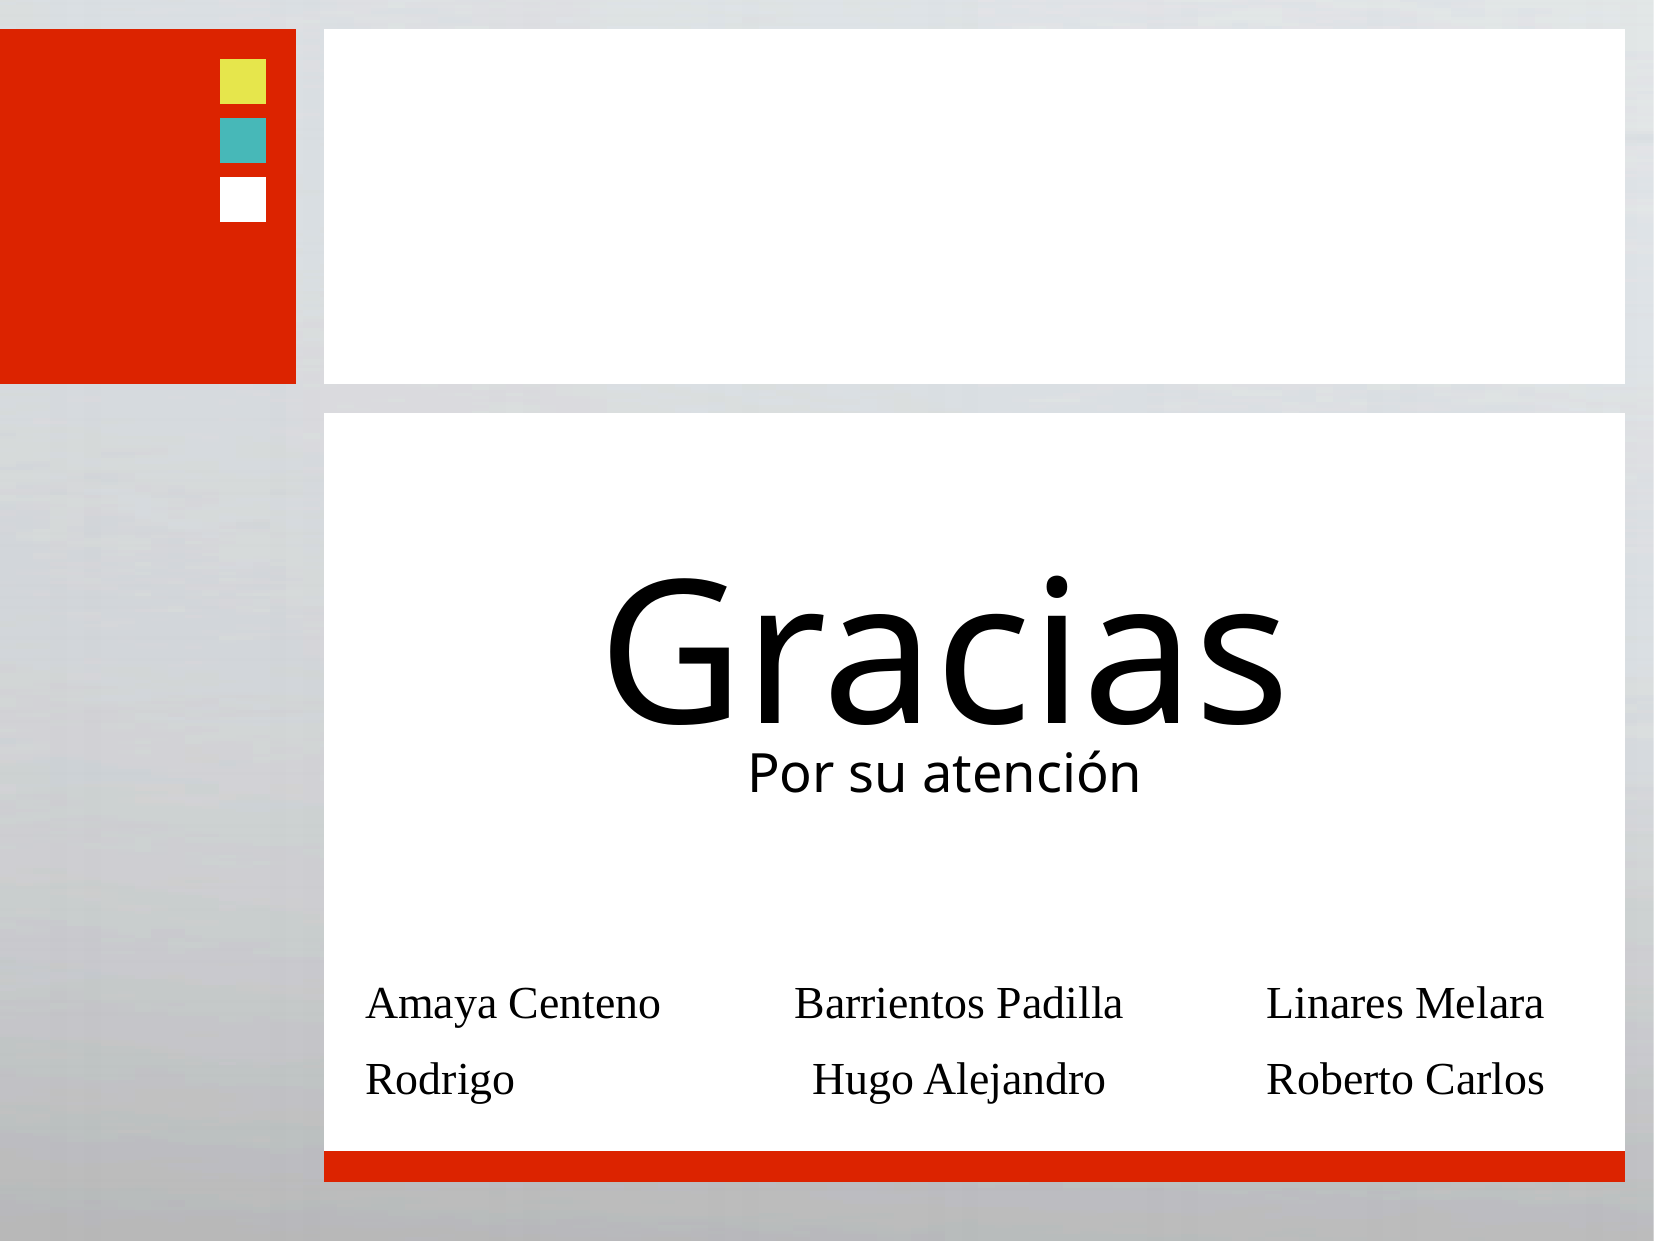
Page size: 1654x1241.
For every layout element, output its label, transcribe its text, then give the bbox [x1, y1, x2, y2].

picture [0, 0, 1654, 1241]
text_box Linares Melara Roberto Carlos [1251, 944, 1593, 1093]
text_box Amaya Centeno Rodrigo [350, 944, 691, 1093]
text_box Gracias [324, 501, 1565, 744]
text_box Barrientos Padilla Hugo Alejandro [767, 944, 1152, 1093]
text_box Por su atención [732, 727, 1140, 803]
